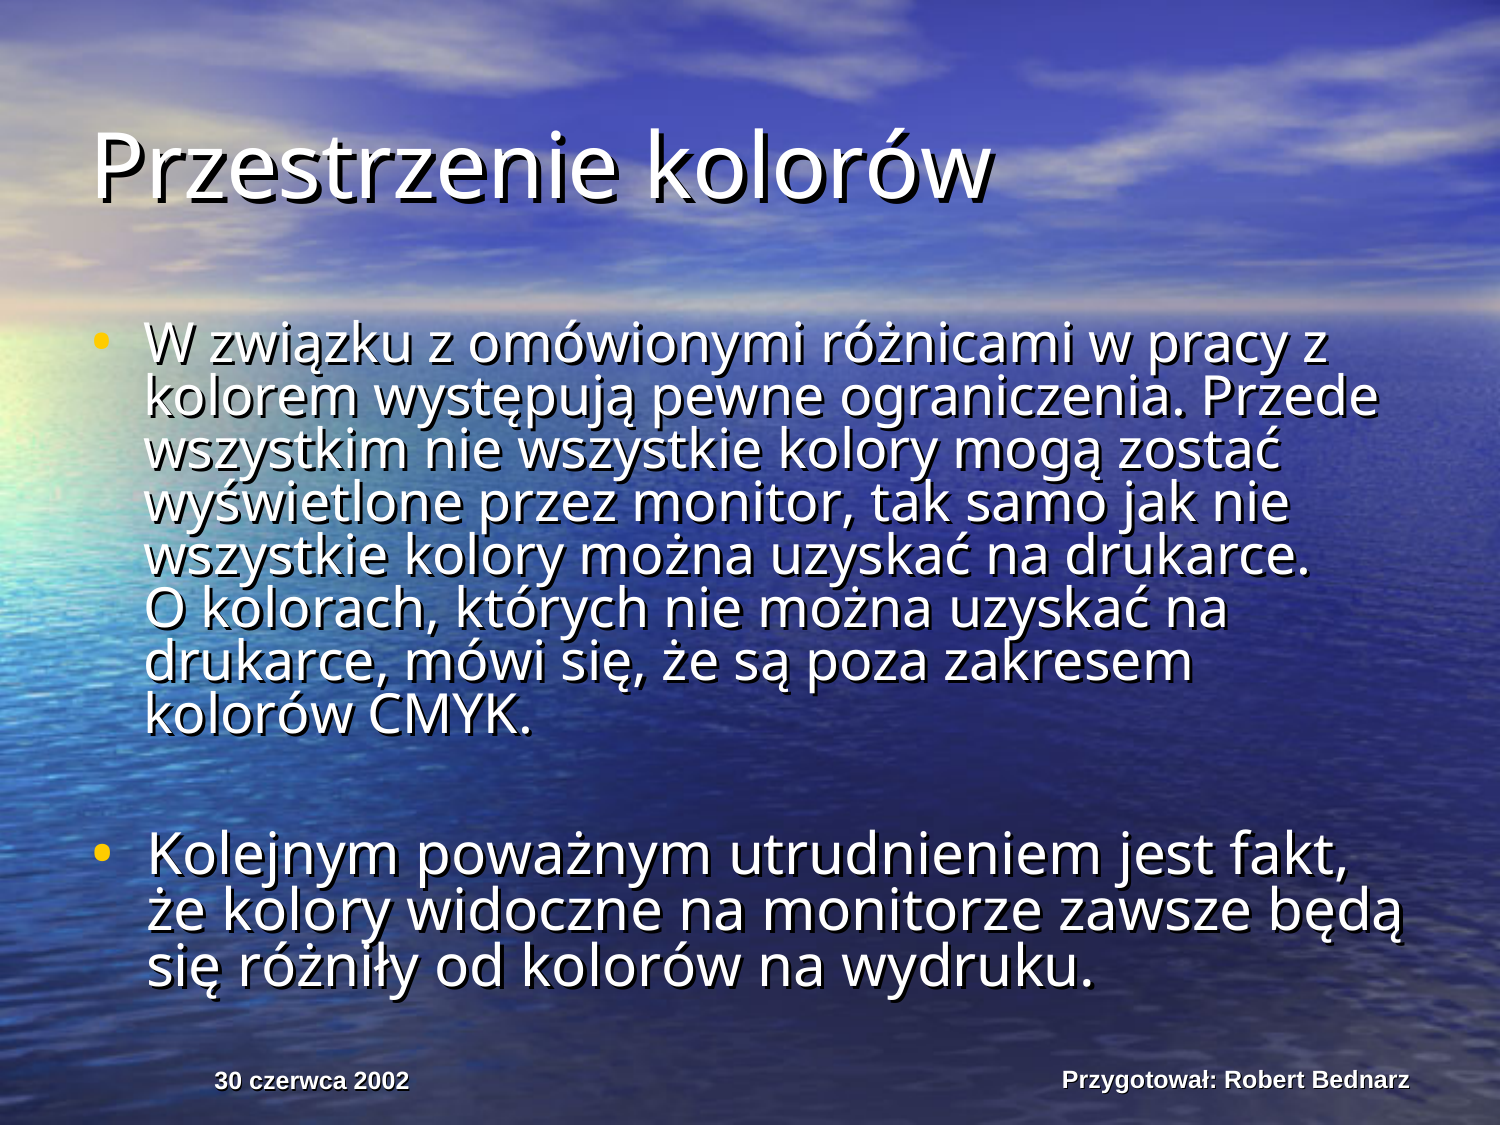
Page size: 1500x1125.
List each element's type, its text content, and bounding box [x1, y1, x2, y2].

list W związku z omówionymi różnicami w pracy z kolorem występują pewne ograniczenia. Przede wszystkim nie wszystkie kolory mogą zostać wyświetlone przez monitor, tak samo jak nie wszystkie kolory można uzyskać na drukarce. O kolorach, których nie można uzyskać na drukarce, mówi się, że są poza zakresem kolorów CMYK. [75, 312, 1426, 787]
title Przestrzenie kolorów [75, 47, 1426, 276]
text_box Kolejnym poważnym utrudnieniem jest fakt, że kolory widoczne na monitorze zawsze będą się różniły od kolorów na wydruku. [75, 822, 1426, 1024]
picture [0, 0, 1500, 1125]
